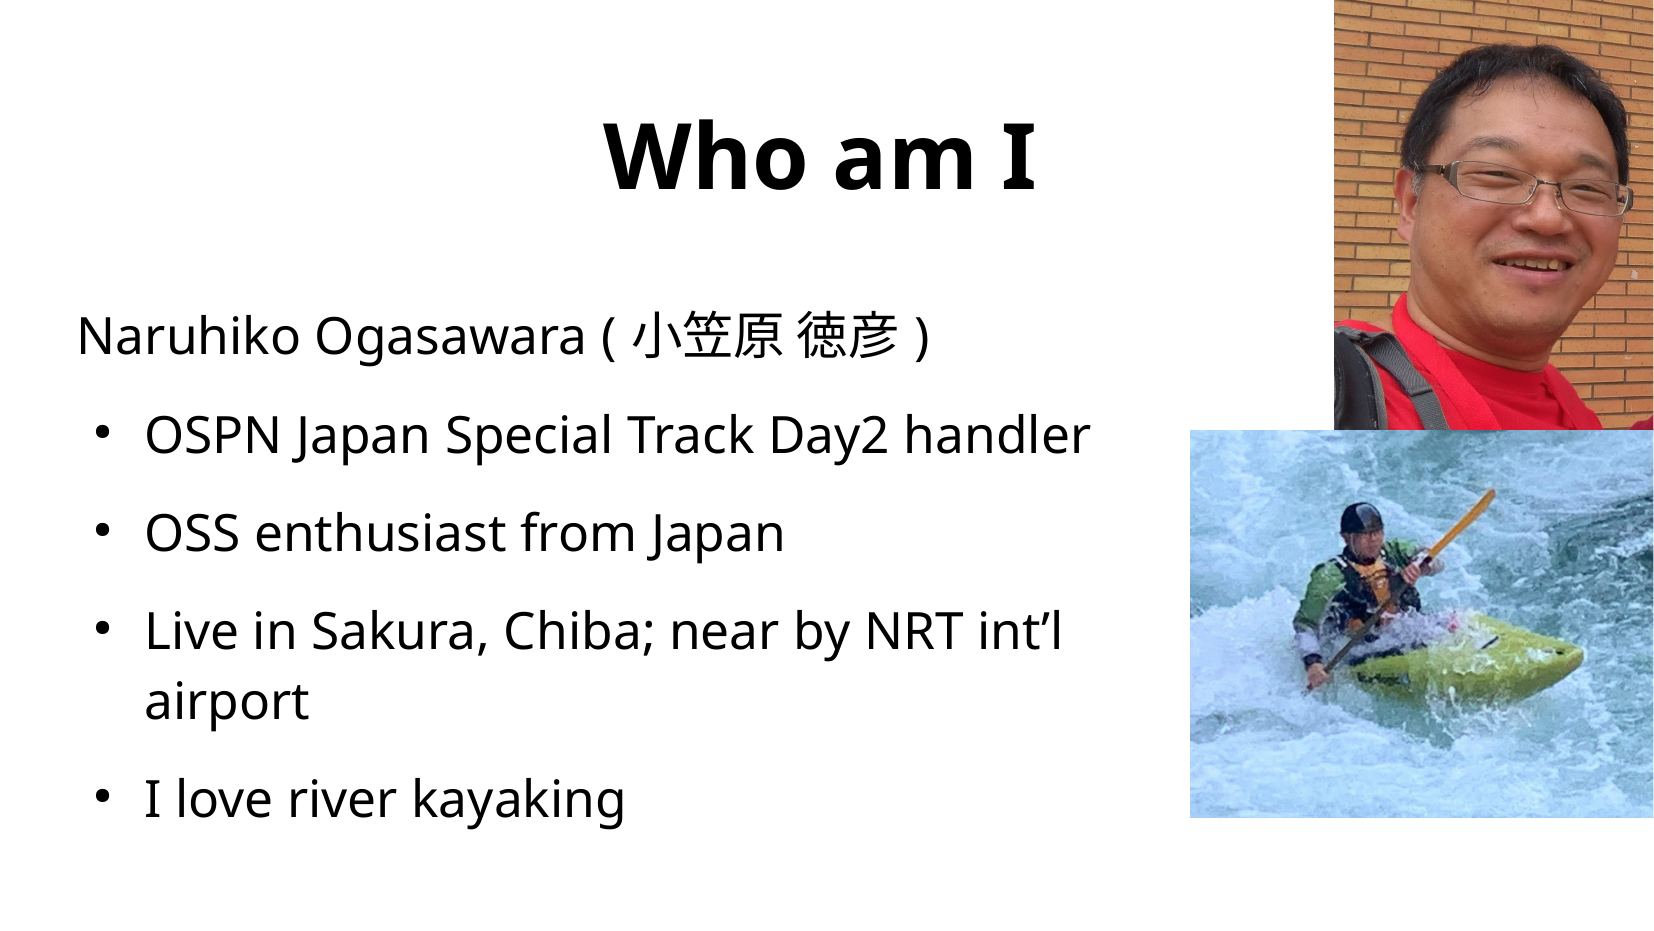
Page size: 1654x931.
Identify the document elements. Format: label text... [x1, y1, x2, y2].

title Who am I [76, 76, 1334, 233]
picture [1190, 0, 1654, 818]
list Naruhiko Ogasawara (小笠原 徳彦) OSPN Japan Special Track Day2 handler OSS enthusiast from Japan Live in Sakura, Chiba; near by NRT int’l airport I love river kayaking [76, 295, 1182, 835]
